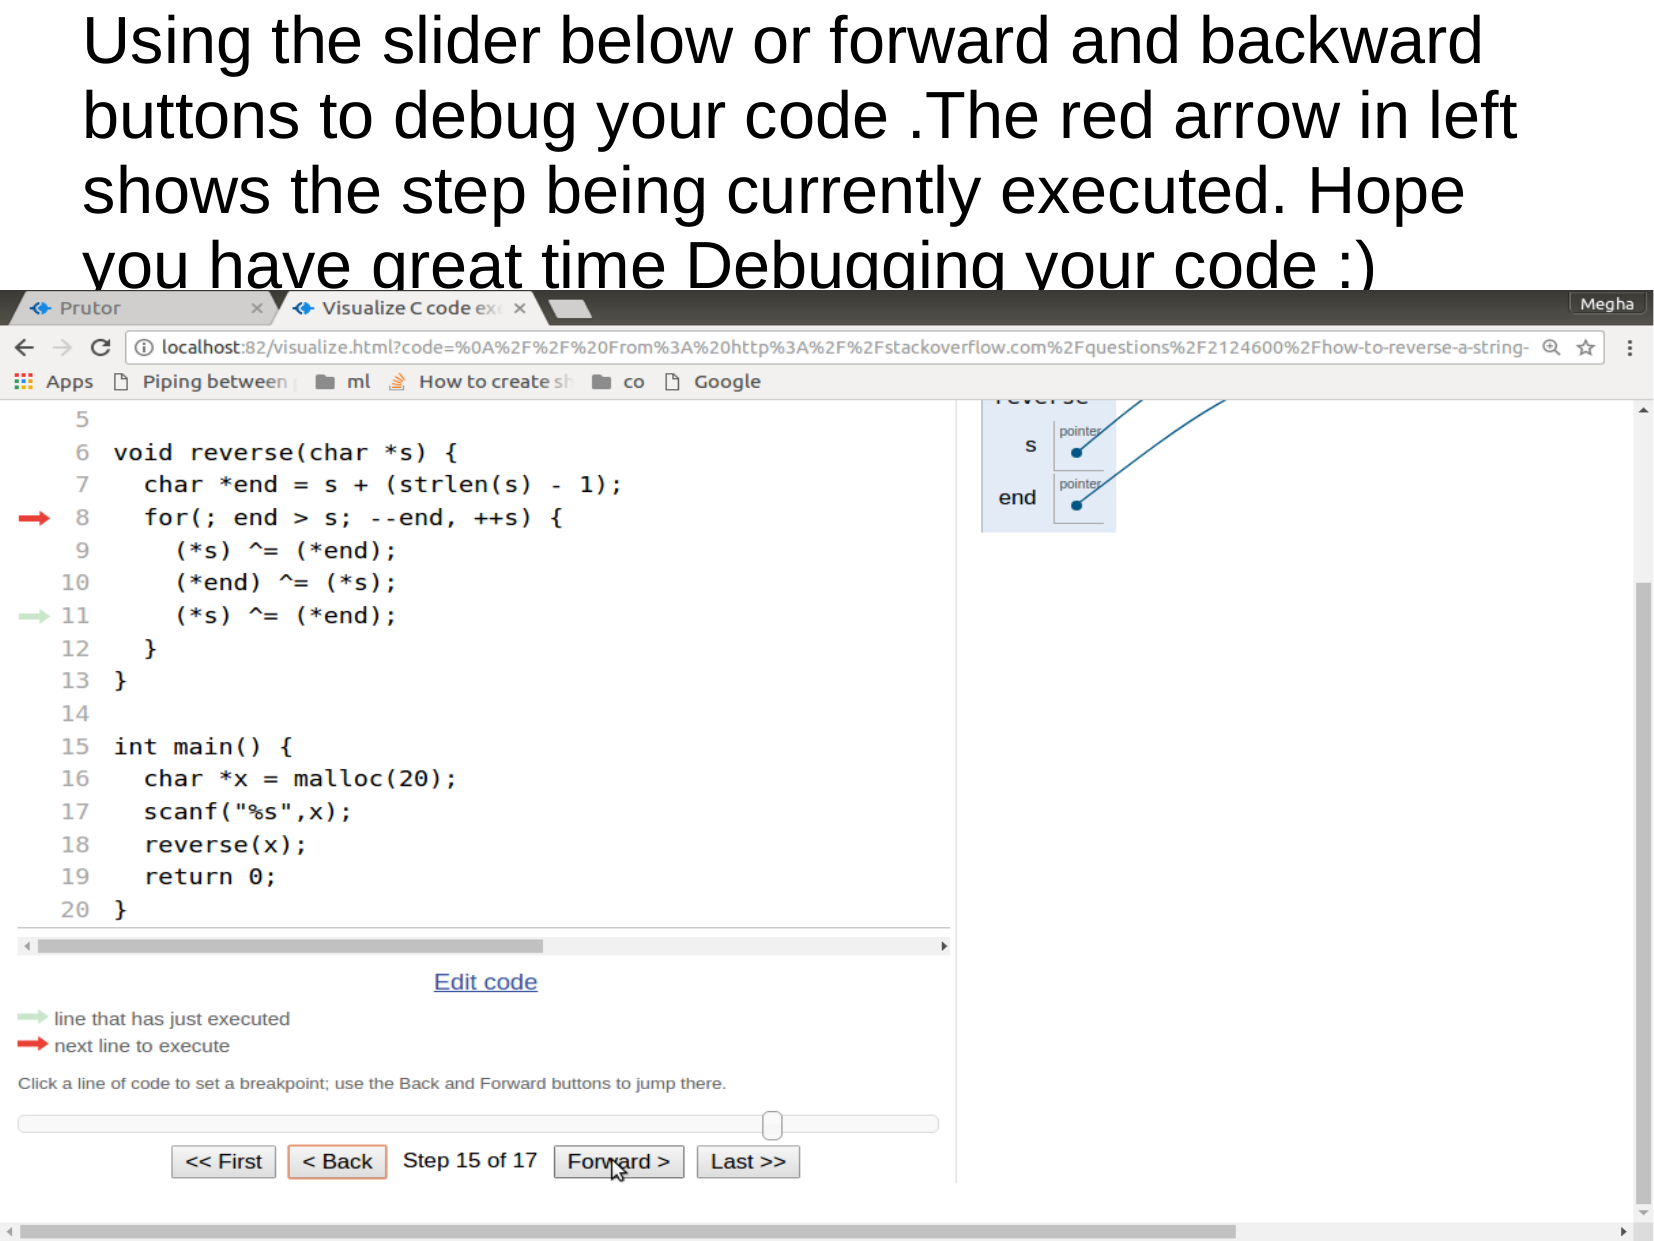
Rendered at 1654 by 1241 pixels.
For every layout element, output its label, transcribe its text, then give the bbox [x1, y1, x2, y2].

title Using the slider below or forward and backward buttons to debug your code .The red arrow in left shows the step being currently executed. Hope you have great time Debugging your code :) [82, 3, 1571, 290]
picture [0, 290, 1654, 1241]
